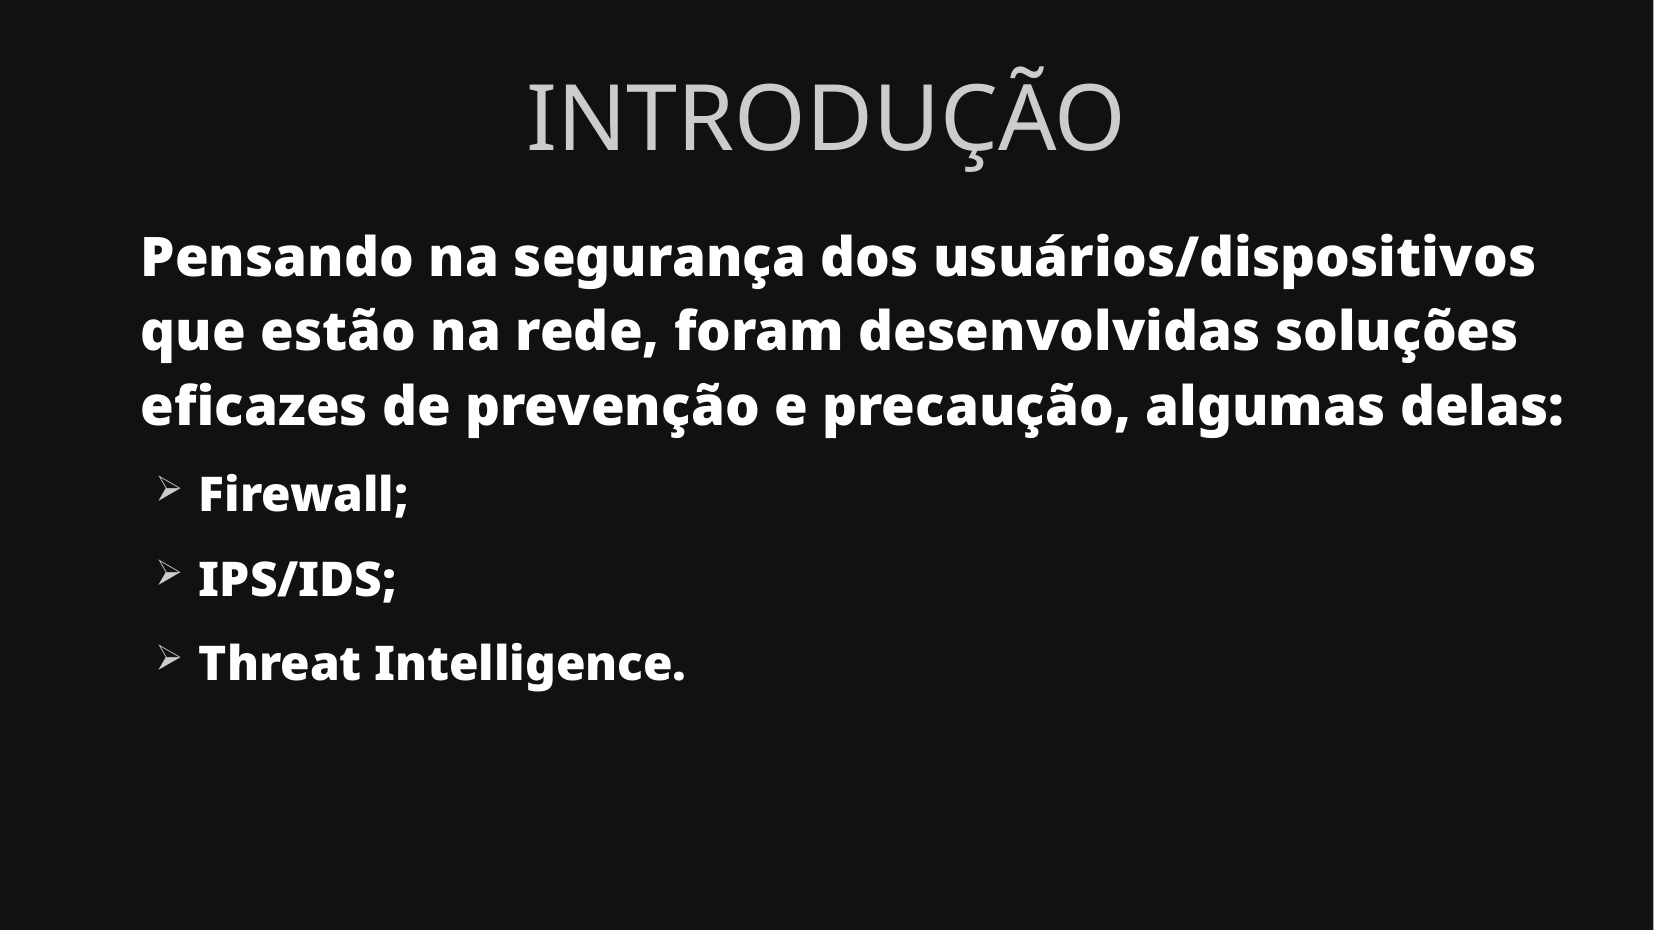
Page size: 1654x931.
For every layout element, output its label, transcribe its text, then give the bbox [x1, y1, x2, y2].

list Pensando na segurança dos usuários/dispositivos que estão na rede, foram desenvolvidas soluções eficazes de prevenção e precaução, algumas delas: Firewall; IPS/IDS; Threat Intelligence. [82, 217, 1571, 758]
title INTRODUÇÃO [82, 37, 1571, 193]
